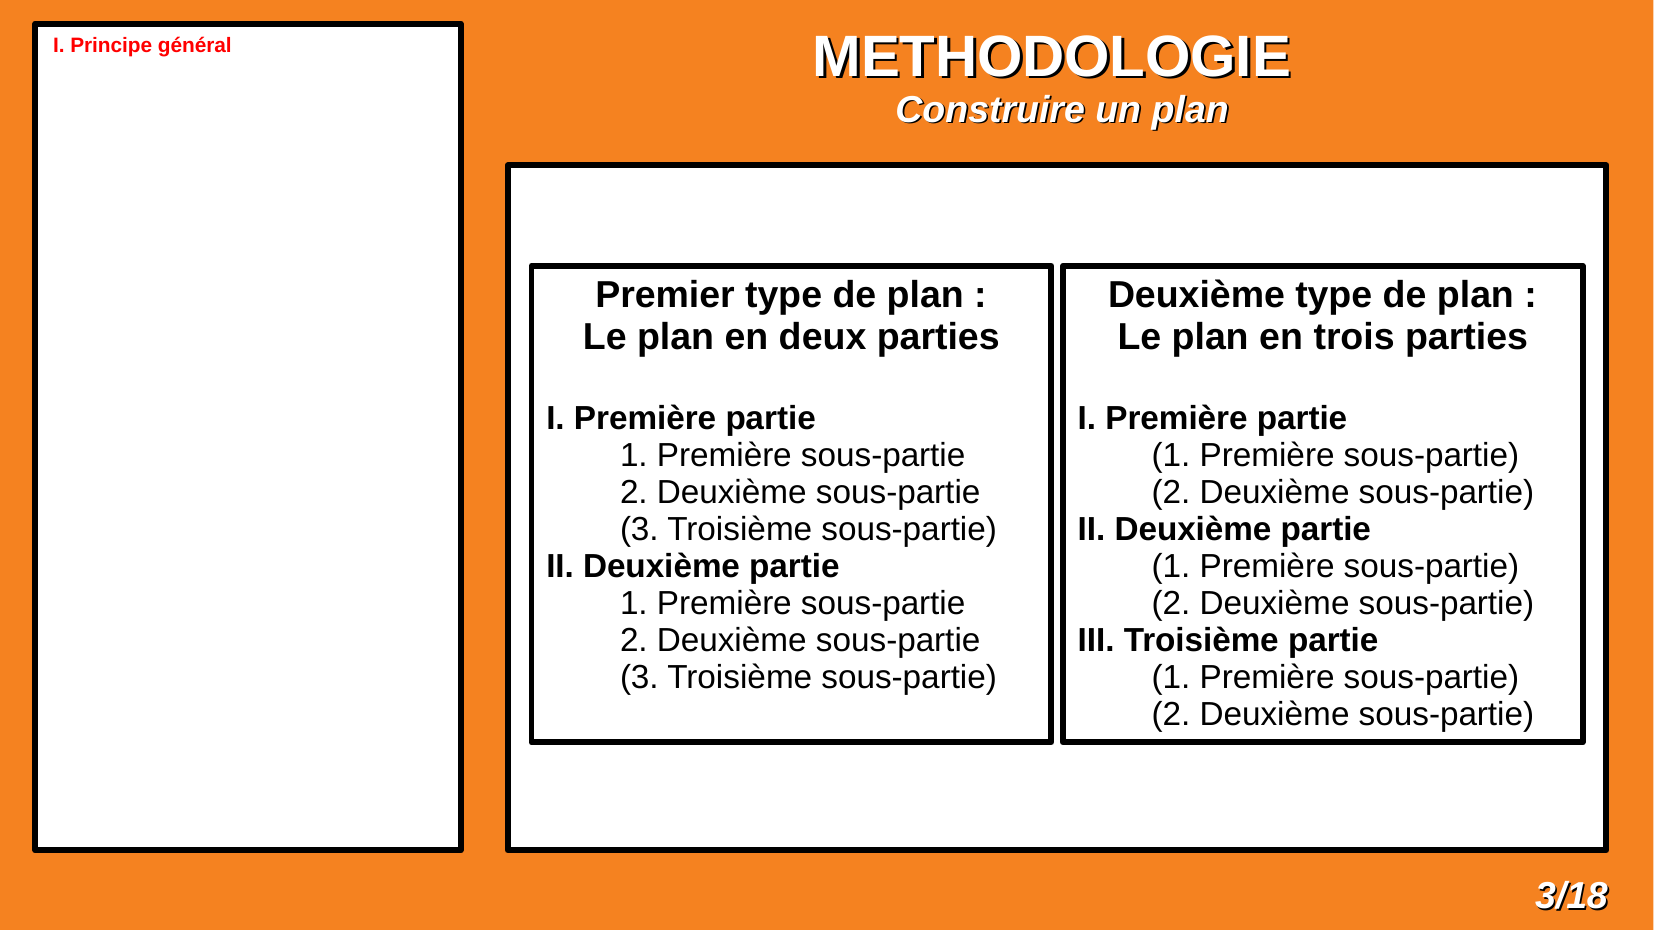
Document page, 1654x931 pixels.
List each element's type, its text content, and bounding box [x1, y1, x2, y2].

text_box I. Principe général [35, 23, 461, 851]
text_box <numéro>/18 [1464, 867, 1623, 931]
text_box [507, 165, 1607, 851]
text_box Deuxième type de plan : Le plan en trois parties I. Première partie (1. Première sous-partie) (2. Deuxième sous-partie) II. Deuxième partie (1. Première sous-partie) (2. Deuxième sous-partie) III. Troisième partie (1. Première sous-partie) (2. Deuxième sous-partie) [1062, 265, 1583, 743]
text_box Premier type de plan : Le plan en deux parties I. Première partie 1. Première sous-partie 2. Deuxième sous-partie (3. Troisième sous-partie) II. Deuxième partie 1. Première sous-partie 2. Deuxième sous-partie (3. Troisième sous-partie) [531, 265, 1052, 743]
text_box METHODOLOGIE Construire un plan [507, 0, 1607, 154]
